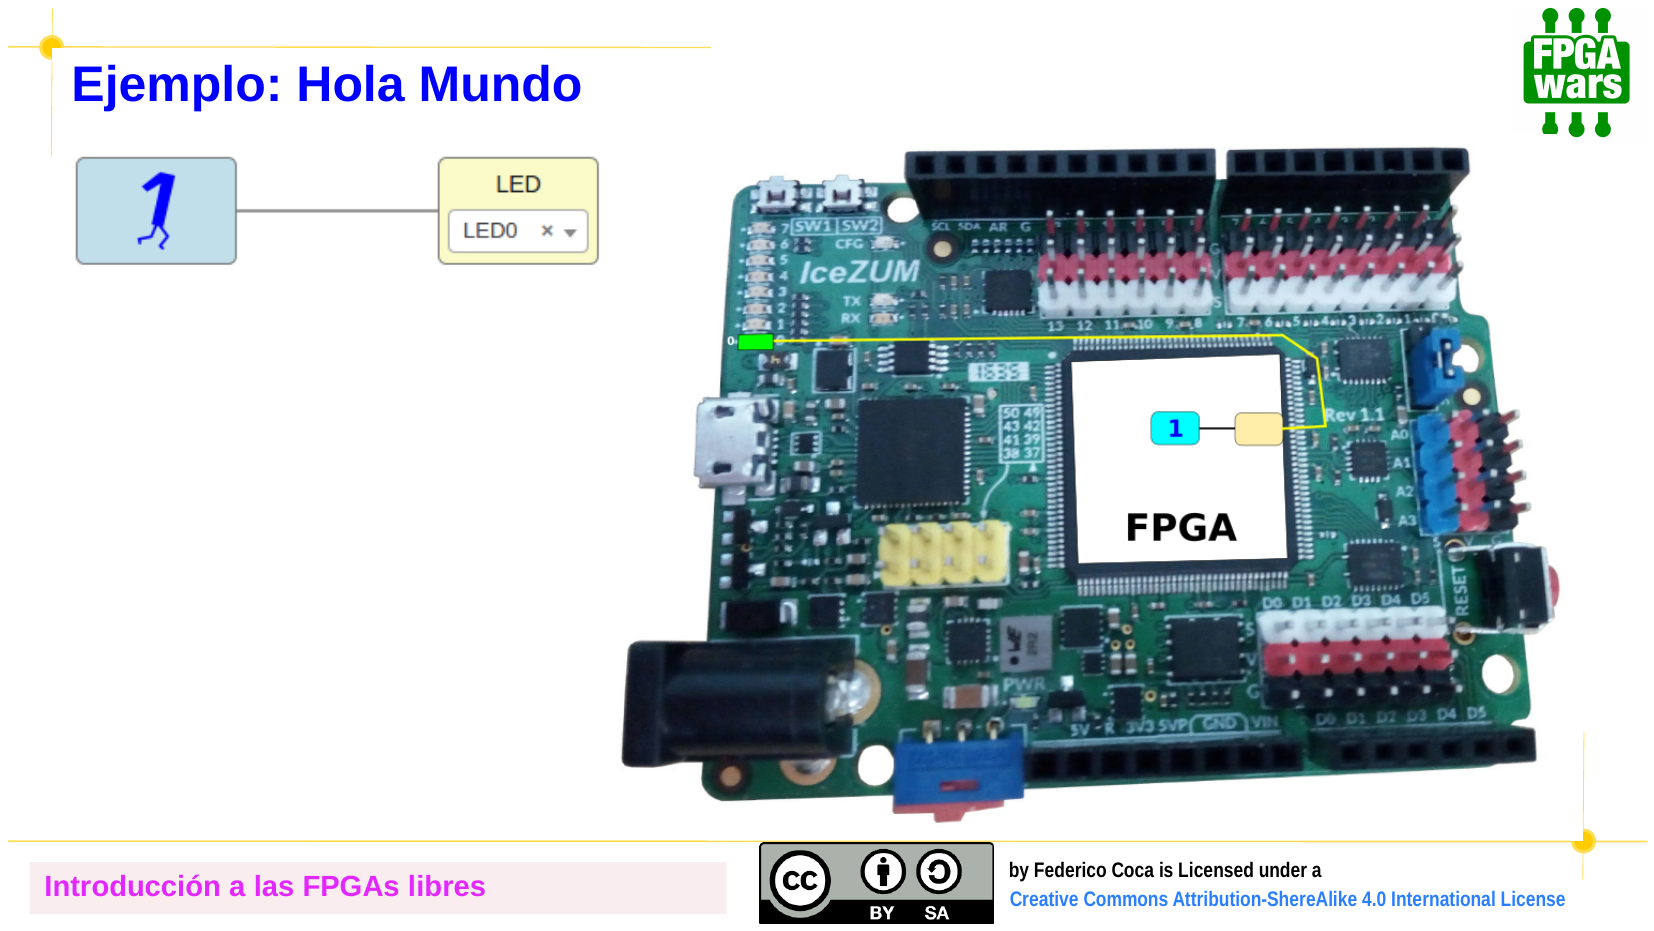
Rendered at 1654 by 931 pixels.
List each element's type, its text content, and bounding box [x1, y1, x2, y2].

text_box Ejemplo: Hola Mundo [56, 48, 658, 120]
text_box Introducción a las FPGAs libres [29, 862, 727, 915]
picture [608, 7, 1648, 829]
picture [68, 150, 605, 269]
